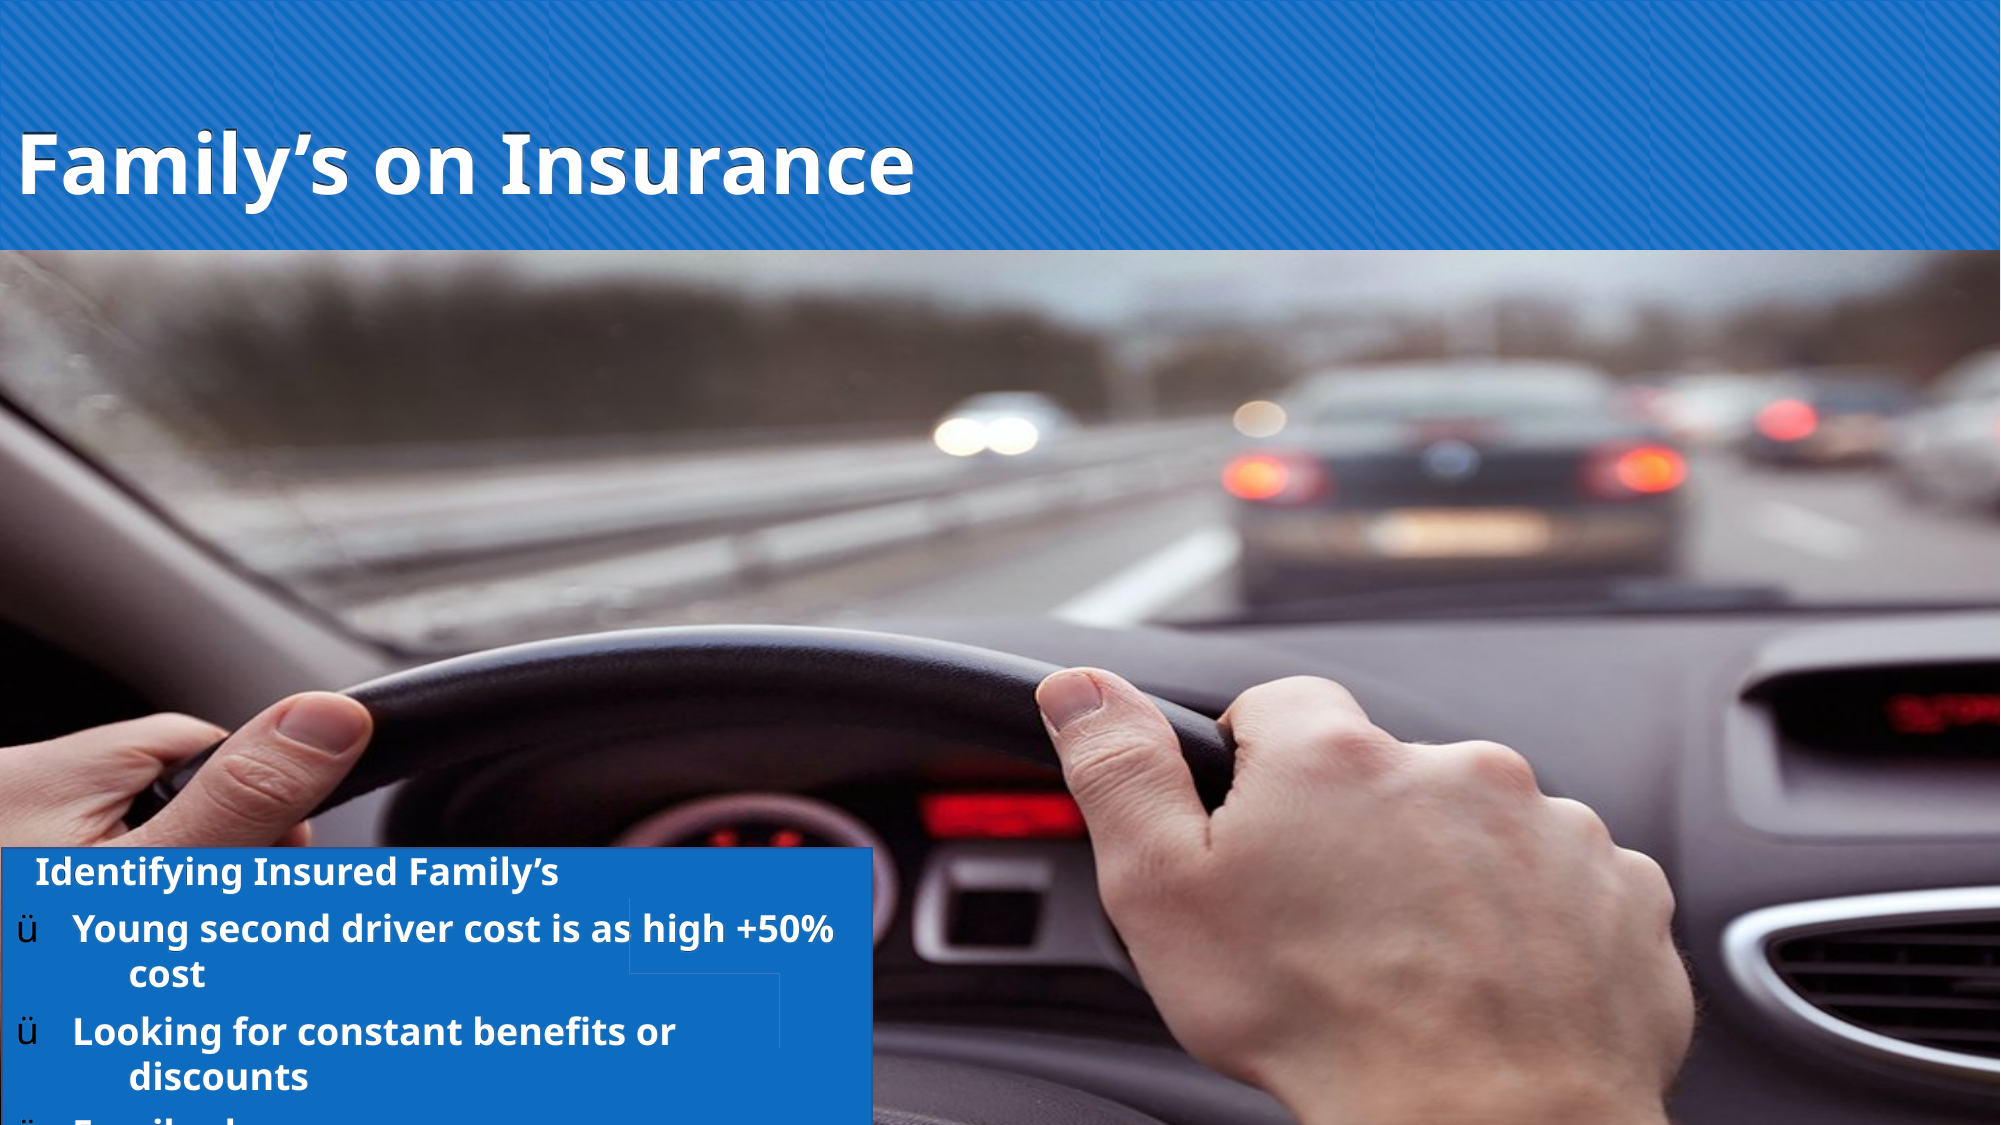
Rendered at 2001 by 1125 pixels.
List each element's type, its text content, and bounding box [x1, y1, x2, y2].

list Identifying Insured Family’s Young second driver cost is as high +50% cost Looking for constant benefits or discounts Family shares one company [0, 840, 883, 1125]
title Family’s on Insurance [0, 59, 1735, 219]
picture [0, 250, 2000, 1125]
